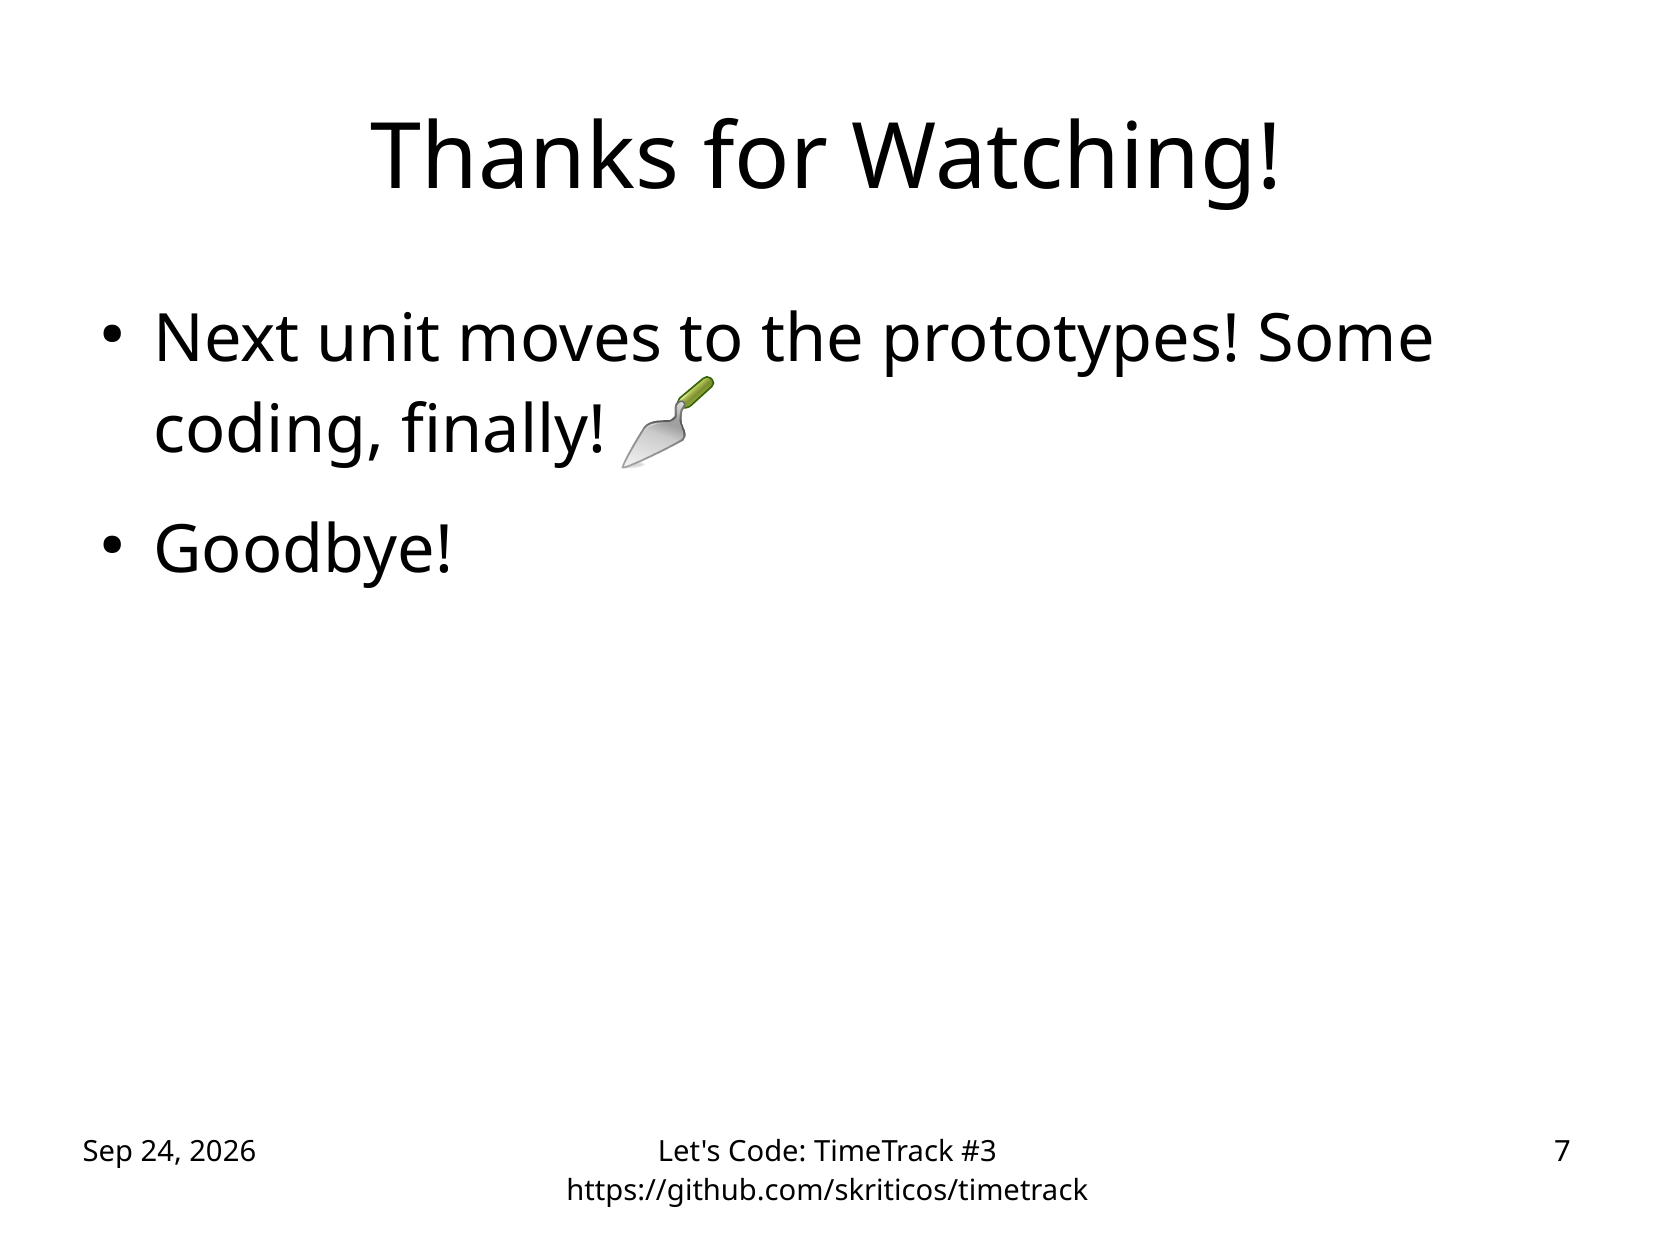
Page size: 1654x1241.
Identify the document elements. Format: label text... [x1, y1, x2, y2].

picture [612, 369, 721, 478]
title Thanks for Watching! [82, 49, 1571, 257]
list Next unit moves to the prototypes! Some coding, finally! Goodbye! [82, 290, 1472, 1098]
